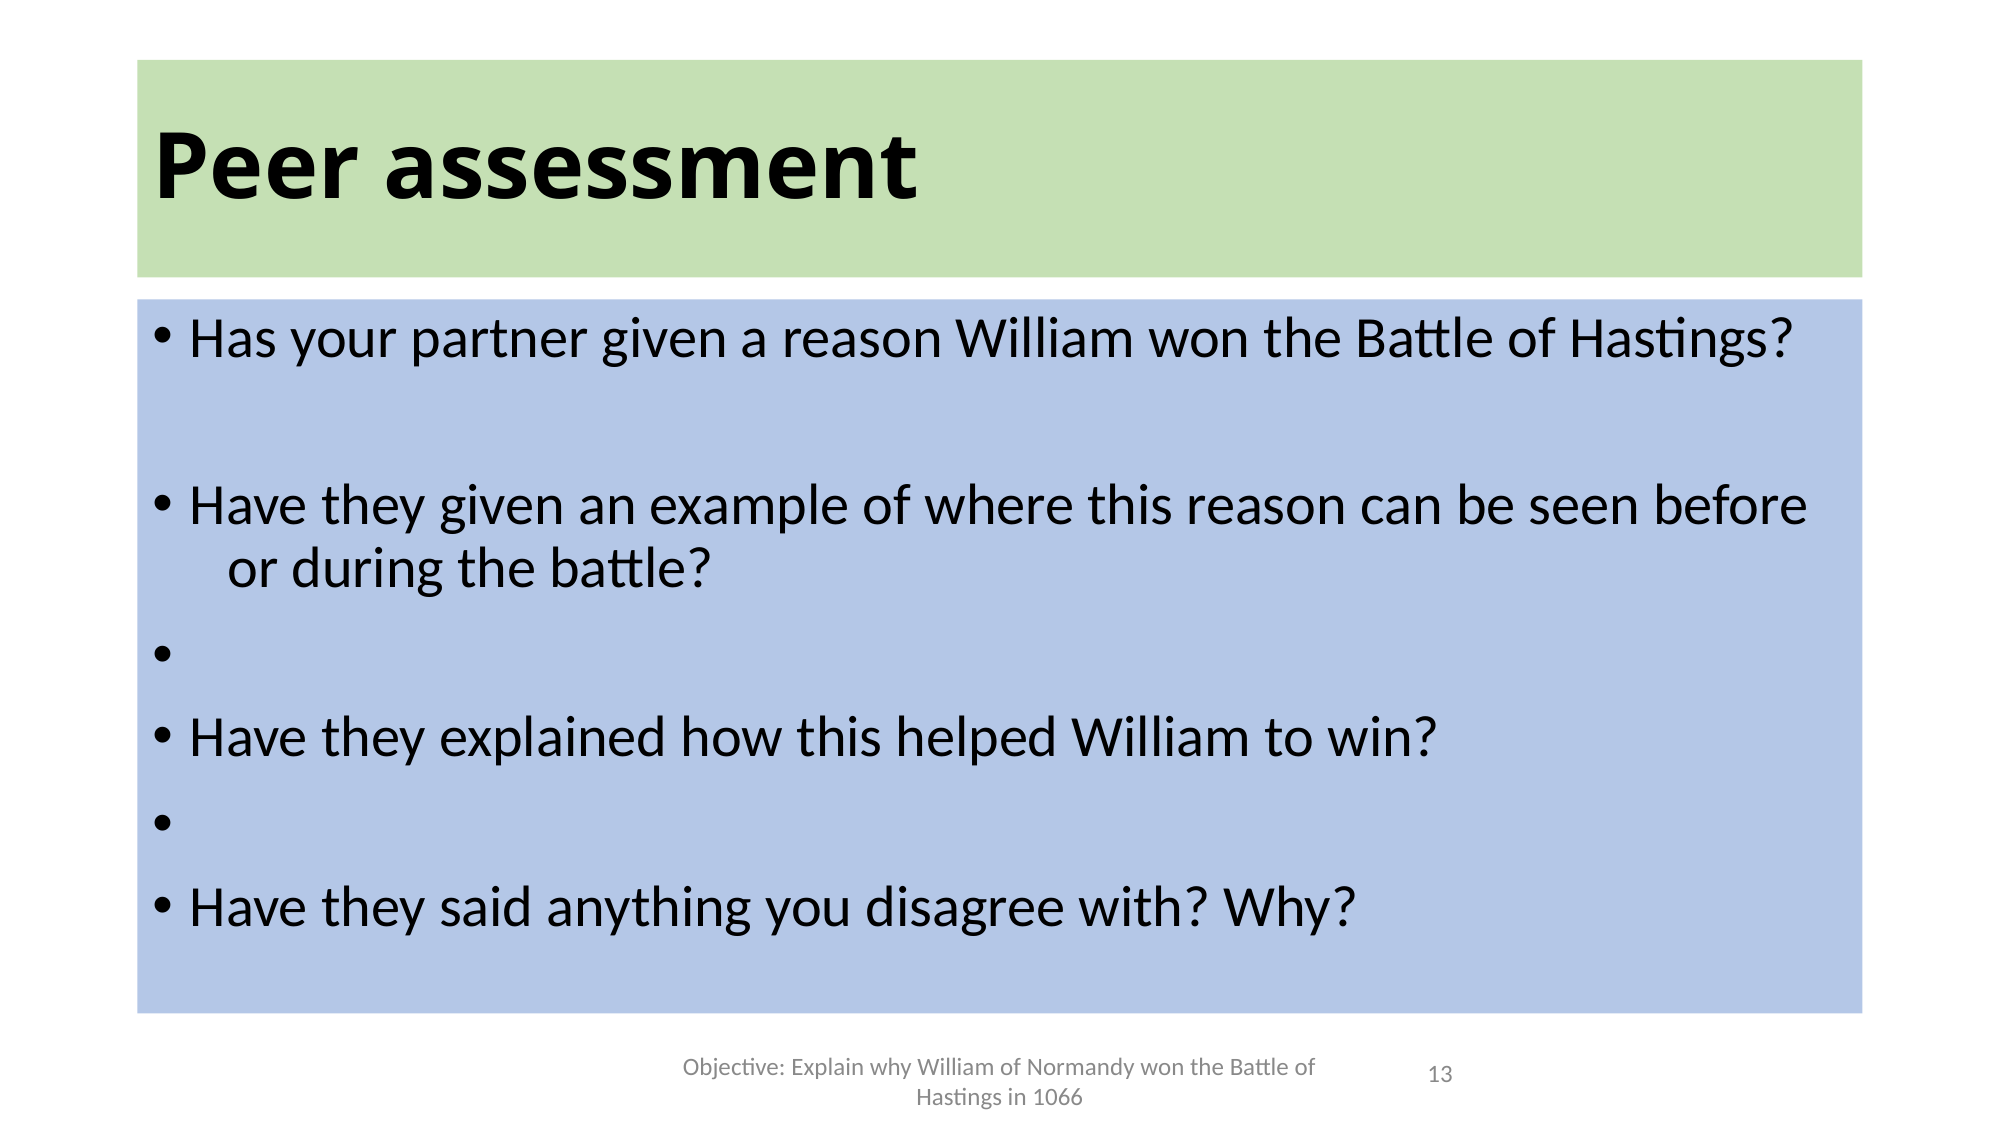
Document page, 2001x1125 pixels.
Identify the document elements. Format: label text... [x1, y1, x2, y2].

list Has your partner given a reason William won the Battle of Hastings? Have they given an example of where this reason can be seen before or during the battle? Have they explained how this helped William to win? Have they said anything you disagree with? Why? [137, 299, 1863, 1014]
text_box Objective: Explain why William of Normandy won the Battle of Hastings in 1066 [662, 1042, 1338, 1103]
title Peer assessment [137, 59, 1863, 278]
text_box 13 [1412, 1042, 1863, 1103]
